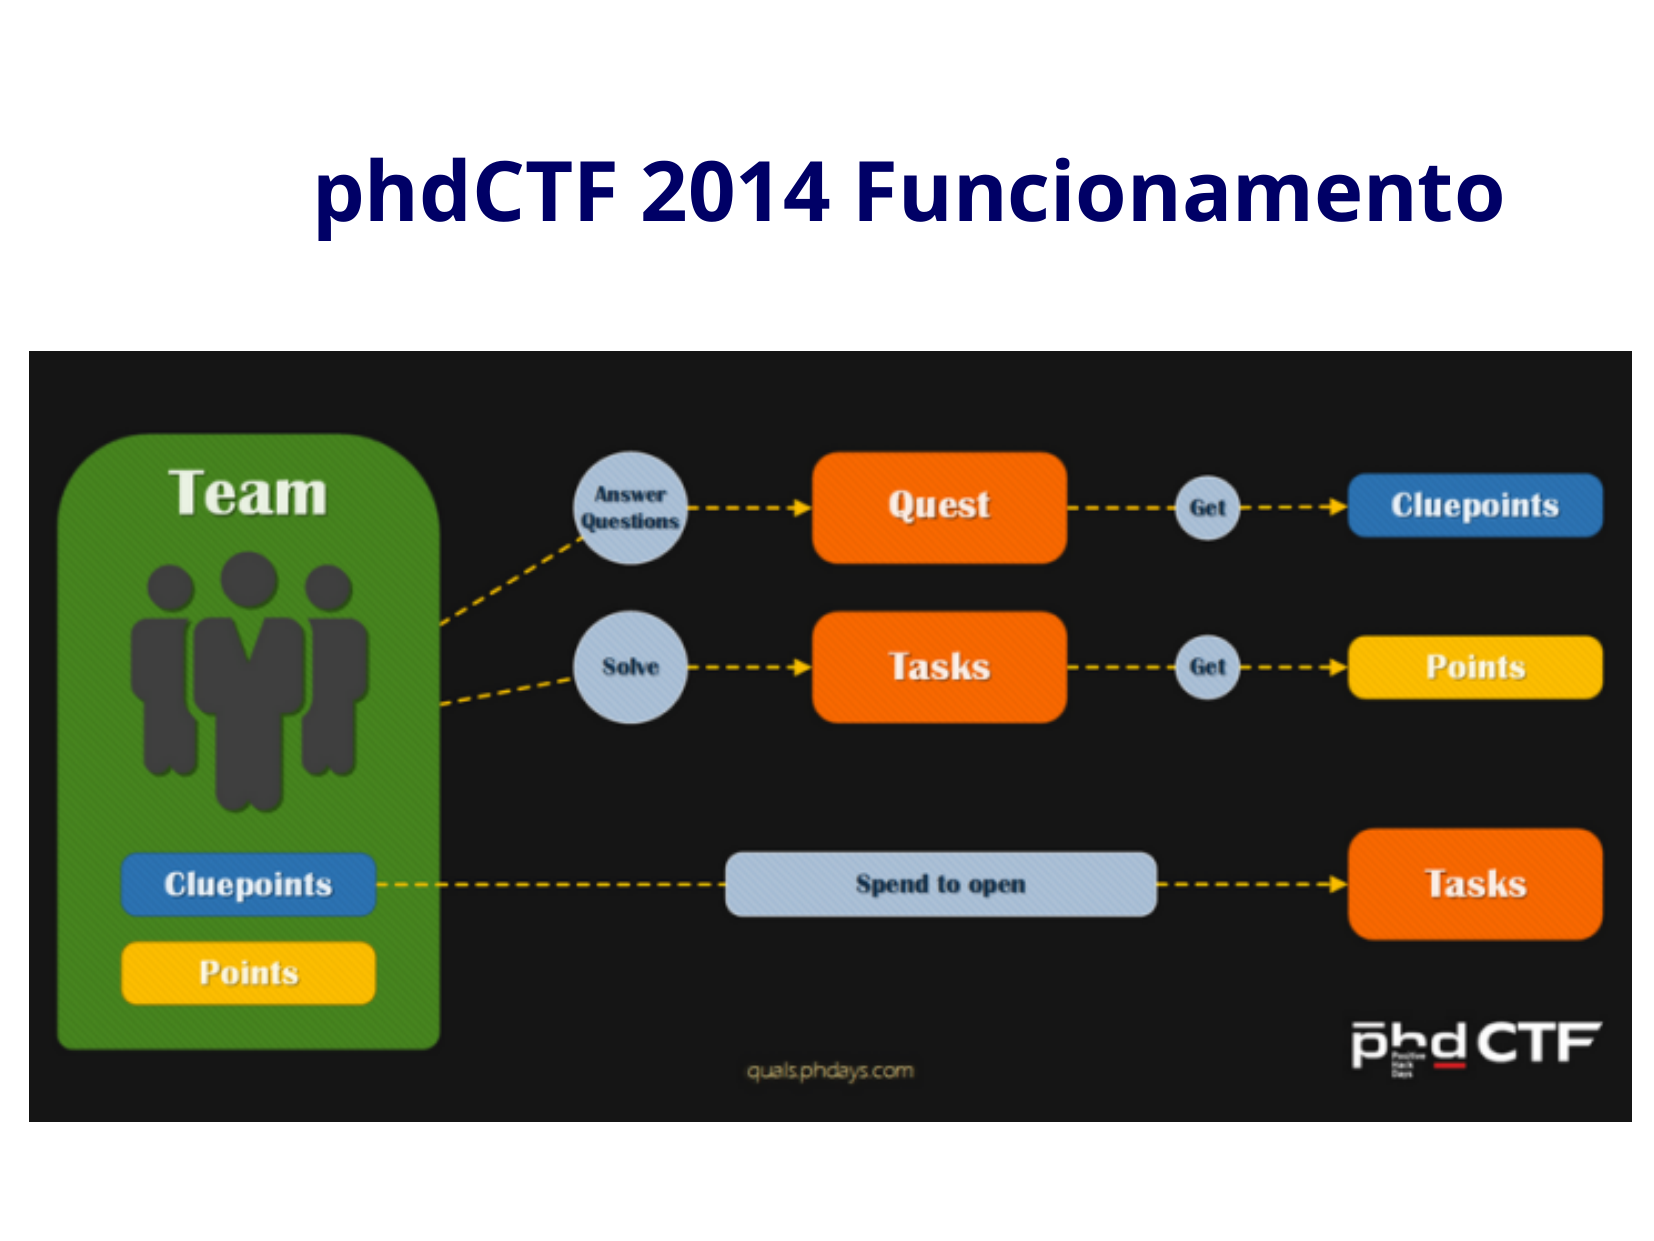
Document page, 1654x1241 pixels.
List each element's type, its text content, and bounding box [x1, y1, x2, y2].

title phdCTF 2014 Funcionamento [200, 45, 1619, 333]
picture [29, 351, 1632, 1123]
